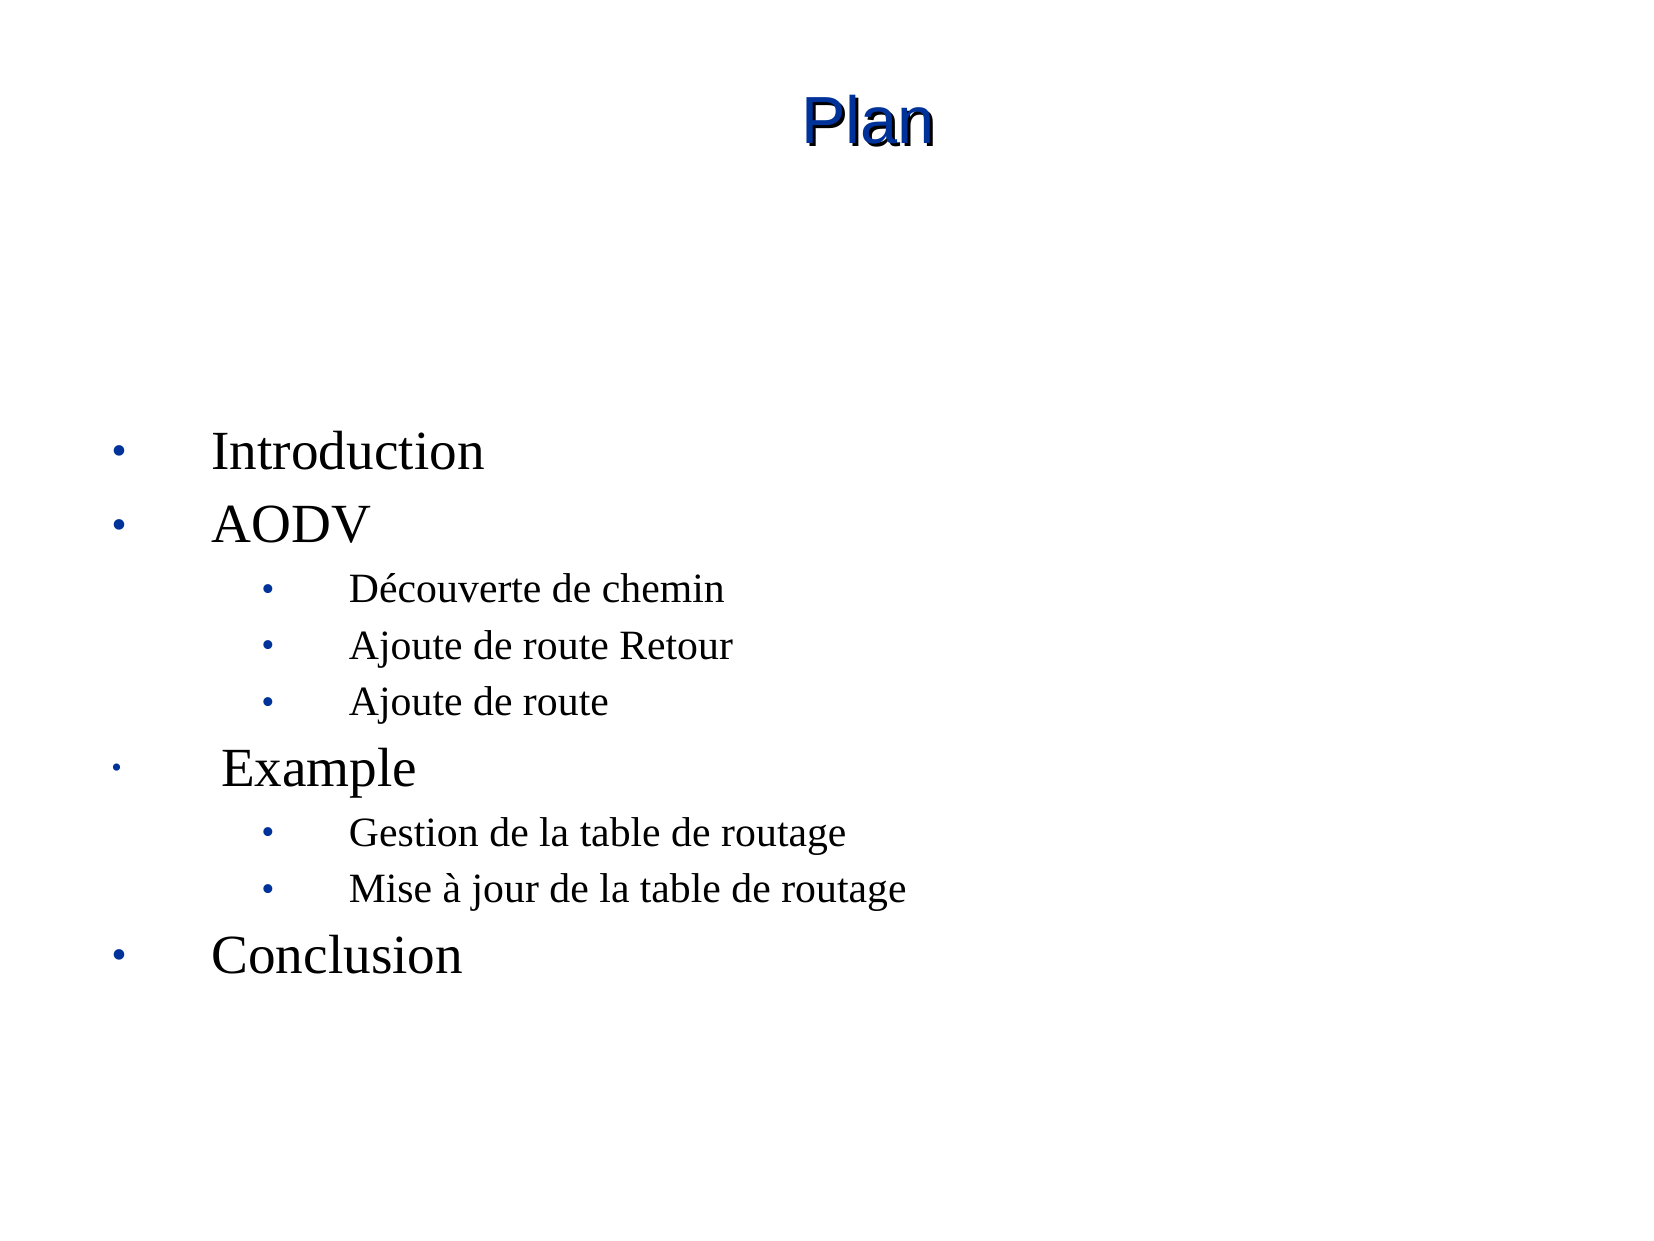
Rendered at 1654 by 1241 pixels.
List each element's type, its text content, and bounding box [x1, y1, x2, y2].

title Plan [165, 41, 1571, 166]
subtitle Introduction AODV Découverte de chemin Ajoute de route Retour Ajoute de route Example Gestion de la table de routage Mise à jour de la table de routage Conclusion [96, 303, 1613, 1103]
